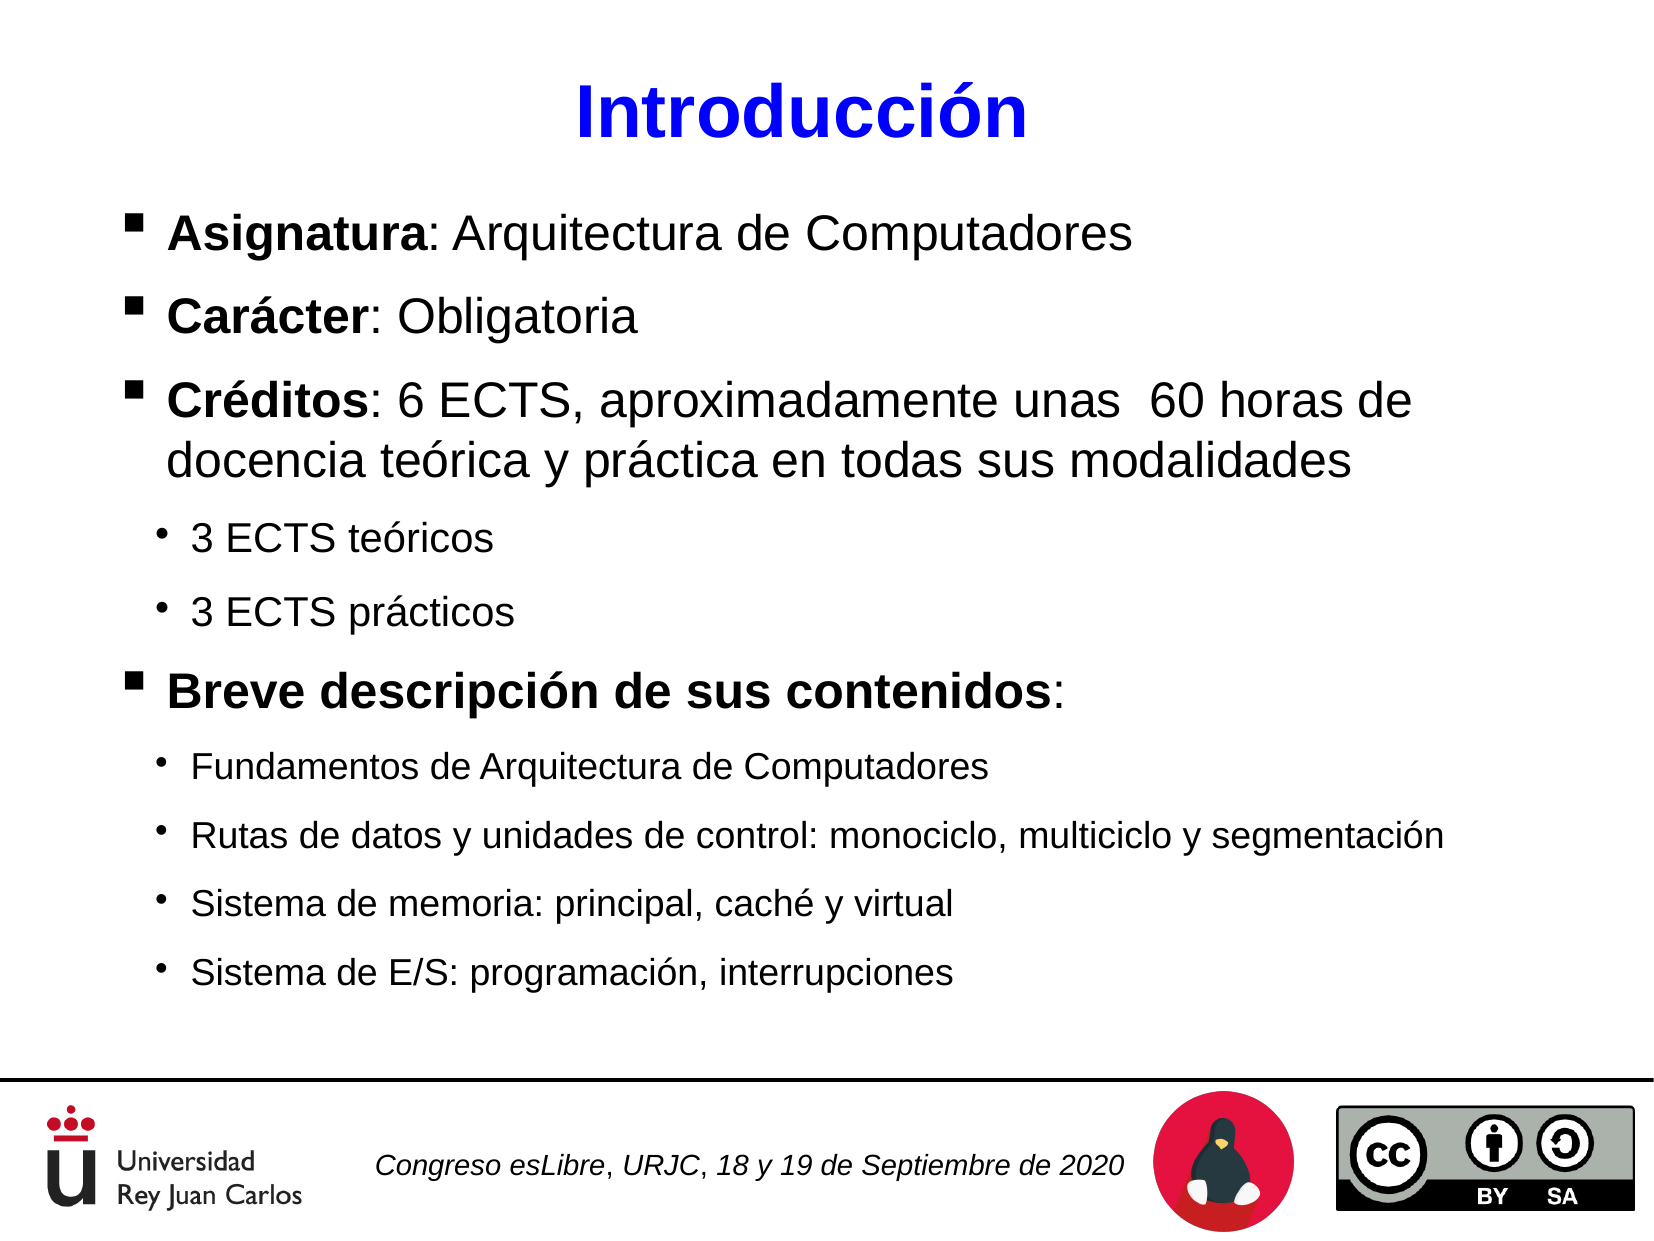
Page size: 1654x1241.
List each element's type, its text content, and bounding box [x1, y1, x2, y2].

text_box Congreso esLibre, URJC, 18 y 19 de Septiembre de 2020 [359, 1139, 1153, 1215]
picture [1336, 1094, 1635, 1221]
text_box Asignatura: Arquitectura de Computadores Carácter: Obligatoria Créditos: 6 ECTS, aproximadamente unas 60 horas de docencia teórica y práctica en todas sus modalidades 3 ECTS teóricos 3 ECTS prácticos Breve descripción de sus contenidos: Fundamentos de Arquitectura de Computadores Rutas de datos y unidades de control: monociclo, multiciclo y segmentación Sistema de memoria: principal, caché y virtual Sistema de E/S: programación, interrupciones [104, 192, 1590, 1065]
text_box Introducción [142, 54, 1463, 161]
picture [30, 1094, 315, 1220]
picture [1153, 1091, 1294, 1232]
